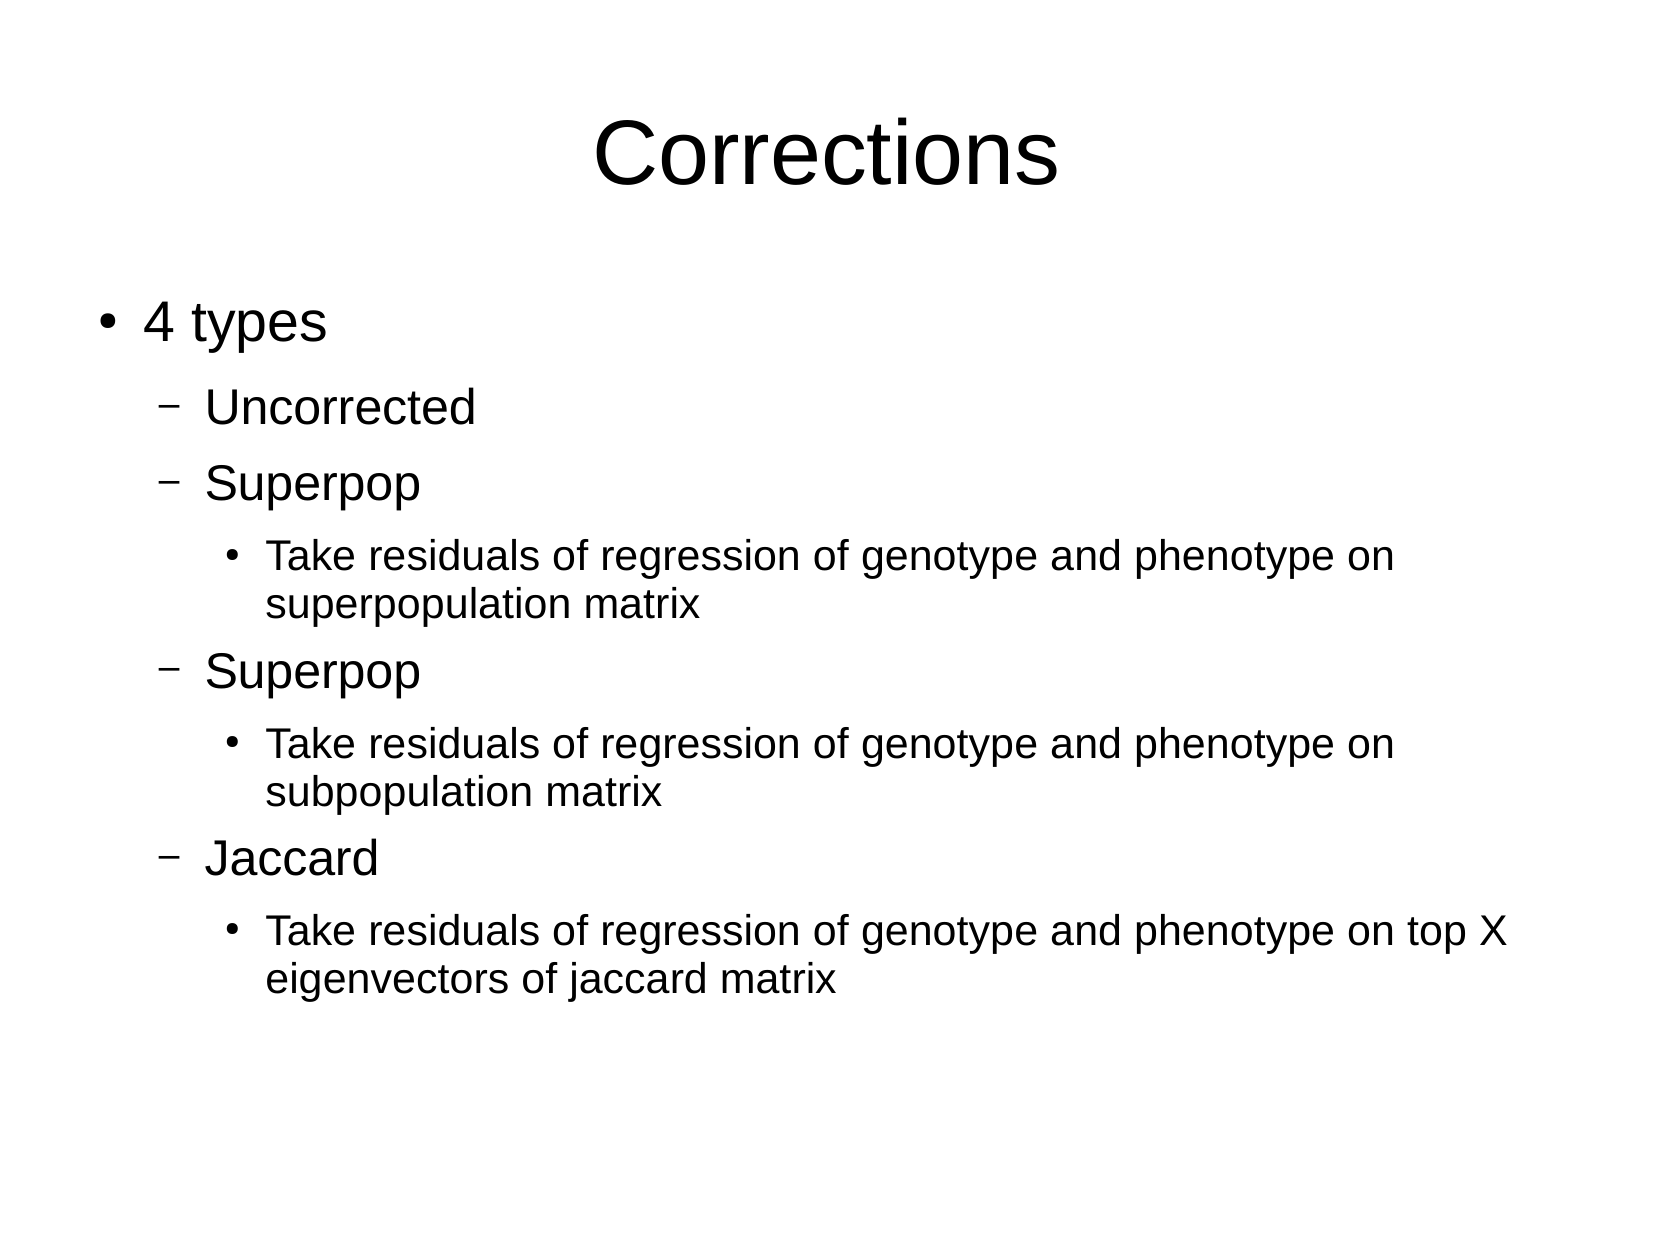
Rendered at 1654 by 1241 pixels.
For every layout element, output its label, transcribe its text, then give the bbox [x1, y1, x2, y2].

list 4 types Uncorrected Superpop Take residuals of regression of genotype and phenotype on superpopulation matrix Superpop Take residuals of regression of genotype and phenotype on subpopulation matrix Jaccard Take residuals of regression of genotype and phenotype on top X eigenvectors of jaccard matrix [82, 290, 1571, 1010]
title Corrections [82, 49, 1571, 257]
